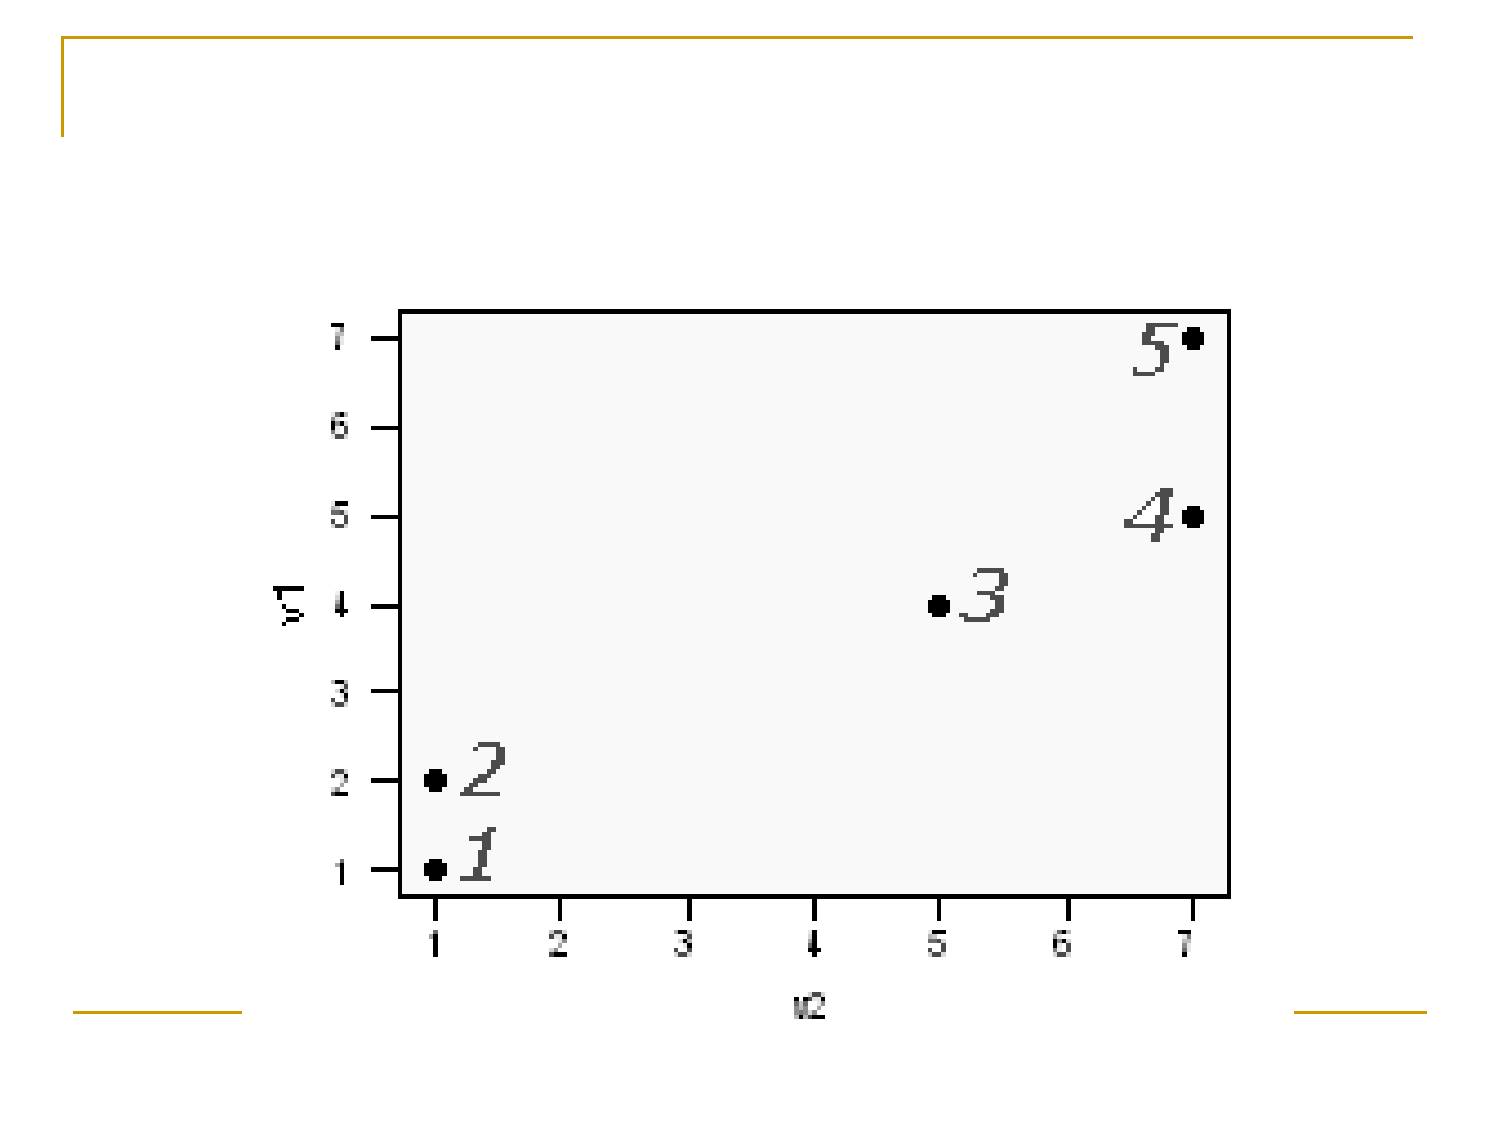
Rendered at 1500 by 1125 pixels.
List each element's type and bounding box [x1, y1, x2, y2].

picture [242, 244, 1294, 1051]
